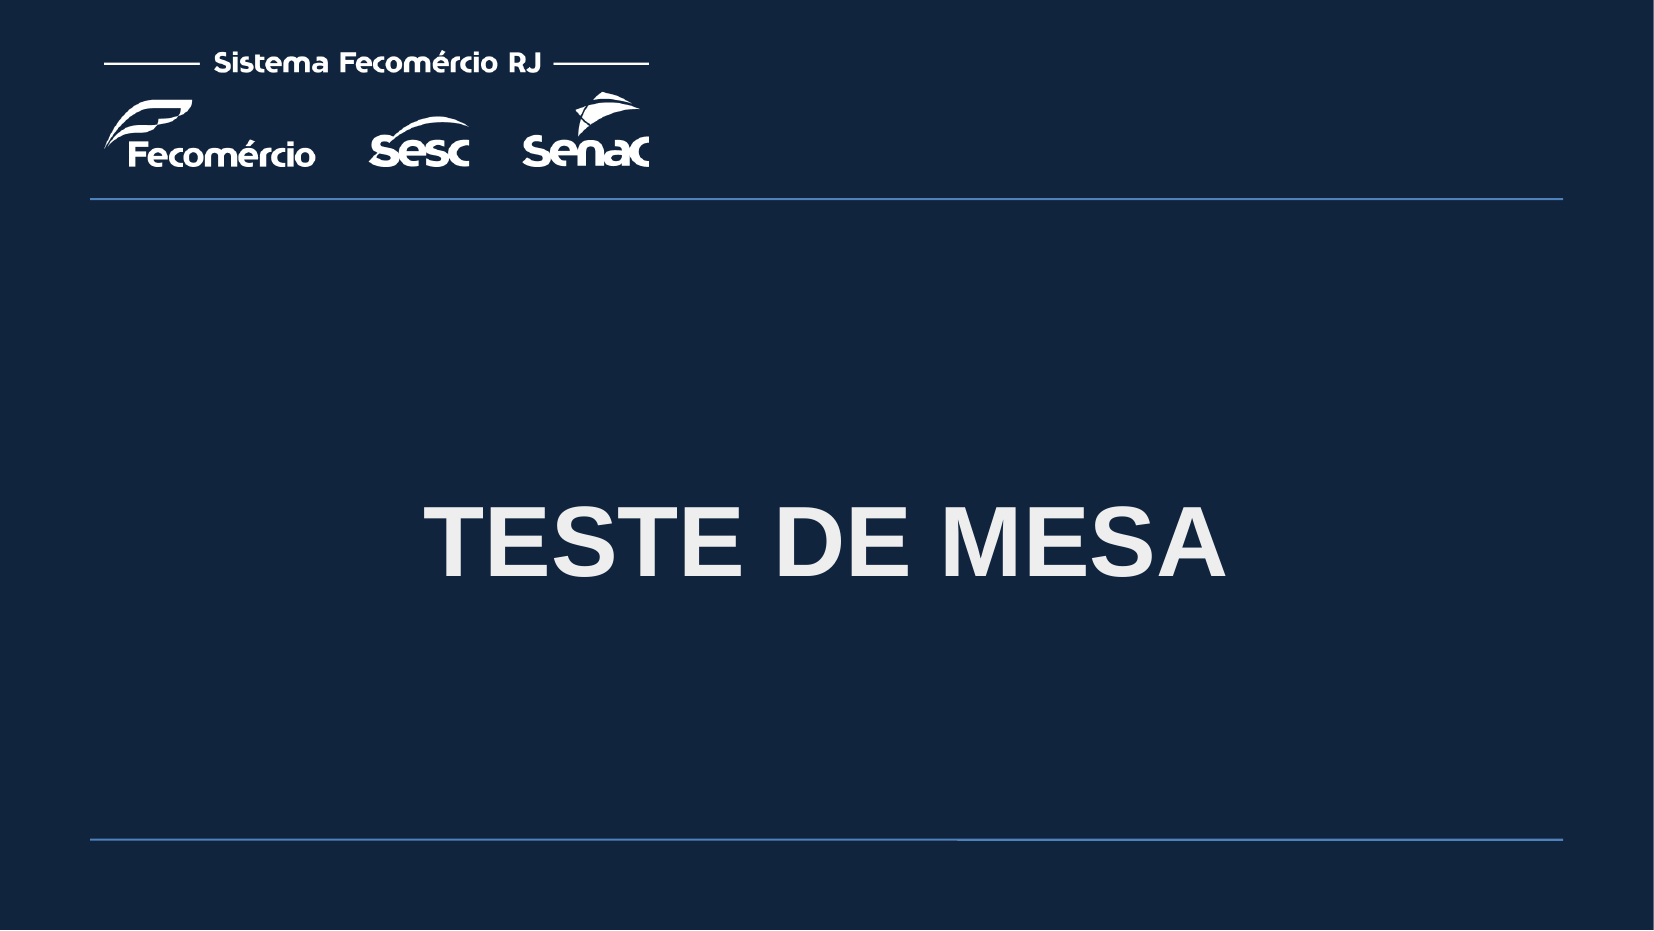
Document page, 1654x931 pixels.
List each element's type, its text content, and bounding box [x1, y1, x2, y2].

text_box TESTE DE MESA [94, 206, 1559, 836]
picture [104, 50, 649, 167]
